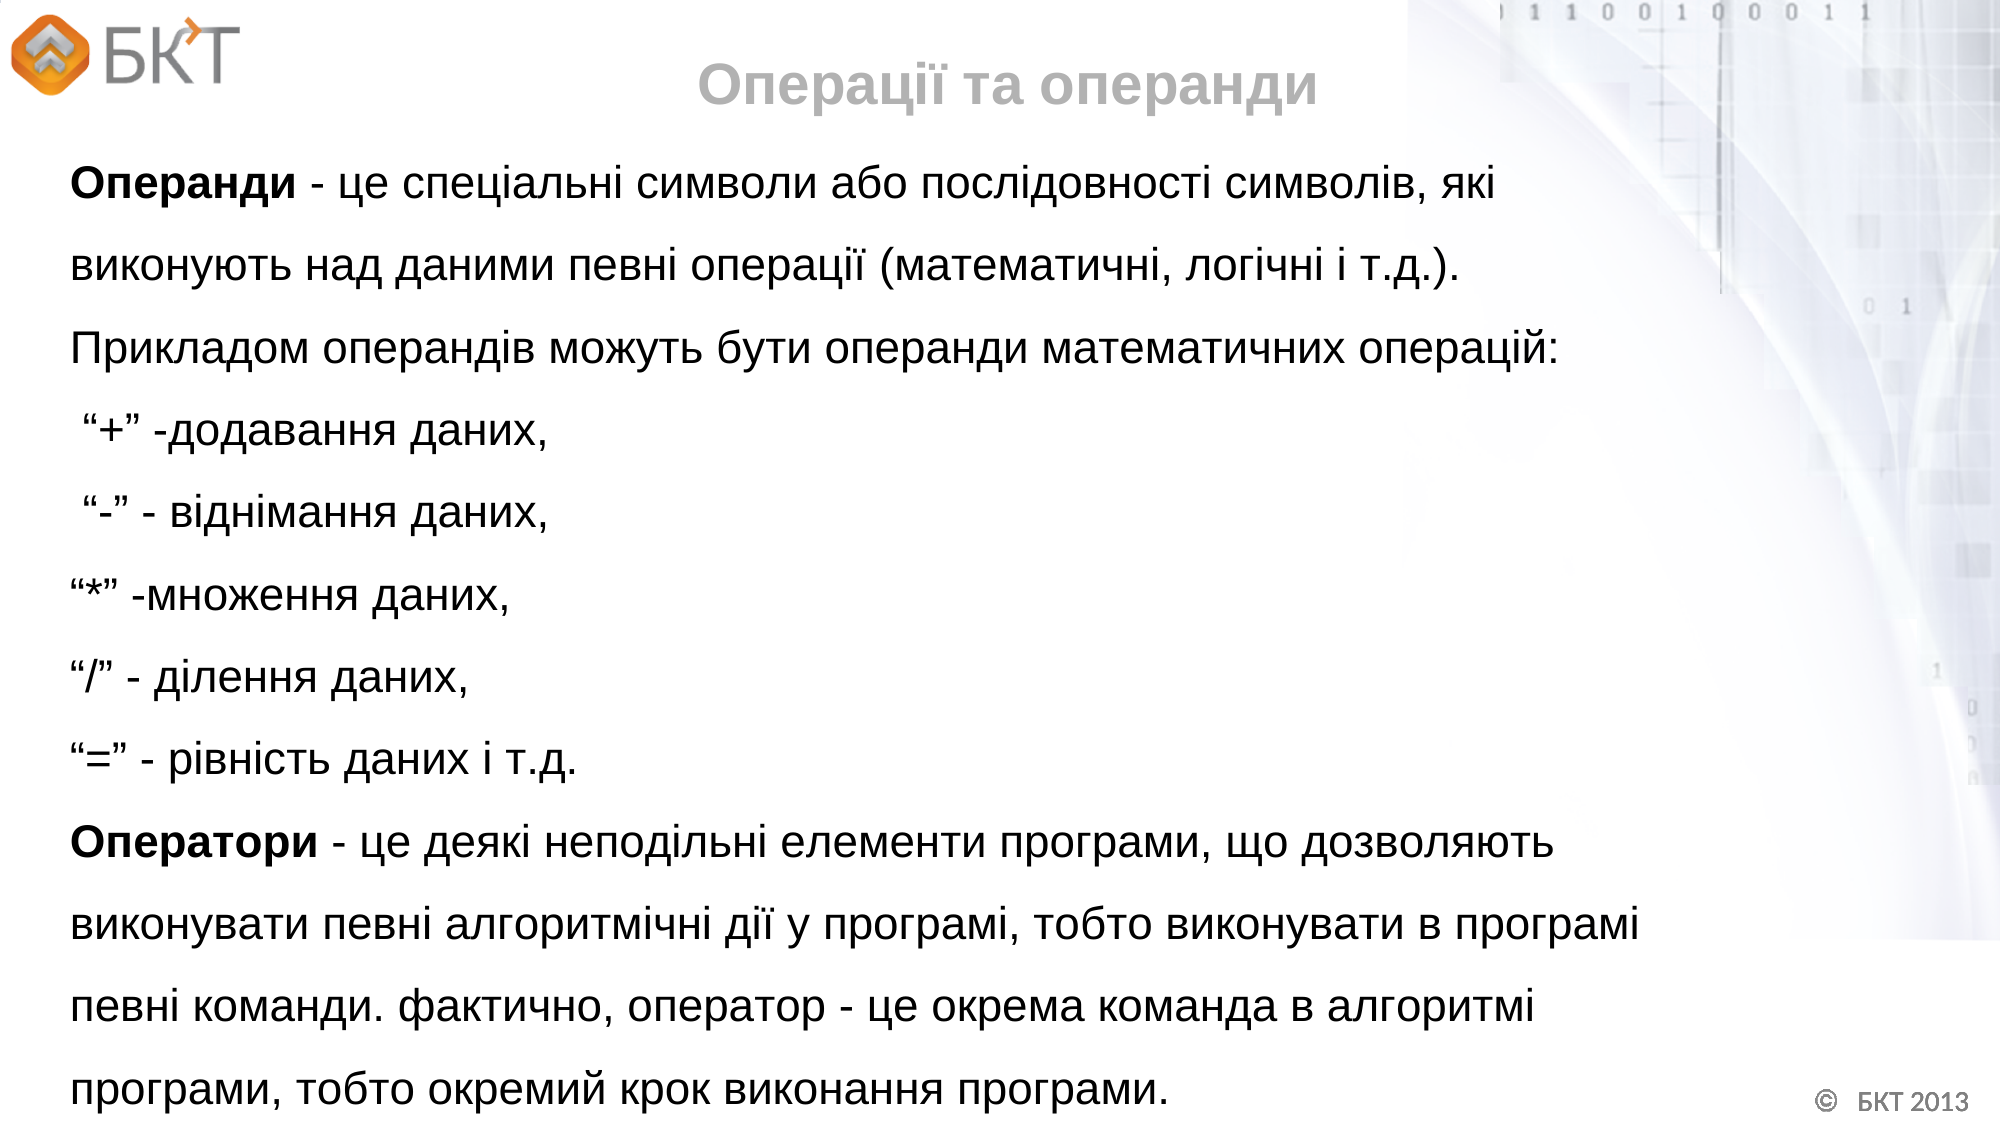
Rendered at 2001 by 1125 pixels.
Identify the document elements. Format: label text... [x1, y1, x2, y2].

text_box Операції та операнди [607, 45, 1410, 135]
text_box Операнди - це спеціальні символи або послідовності символів, які виконують над даними певні операції (математичні, логічні і т.д.). Прикладом операндів можуть бути операнди математичних операцій: “+” -додавання даних, “-” - віднімання даних, “*” -множення даних, “/” - ділення даних, “=” - рівність даних і т.д. Оператори - це деякі неподільні елементи програми, що дозволяють виконувати певні алгоритмічні дії у програмі, тобто виконувати в програмі певні команди. фактично, оператор - це окрема команда в алгоритмі програми, тобто окремий крок виконання програми. [55, 149, 1981, 1125]
picture [1815, 1084, 1837, 1116]
picture [4, 9, 250, 97]
picture [1255, 0, 2000, 1125]
